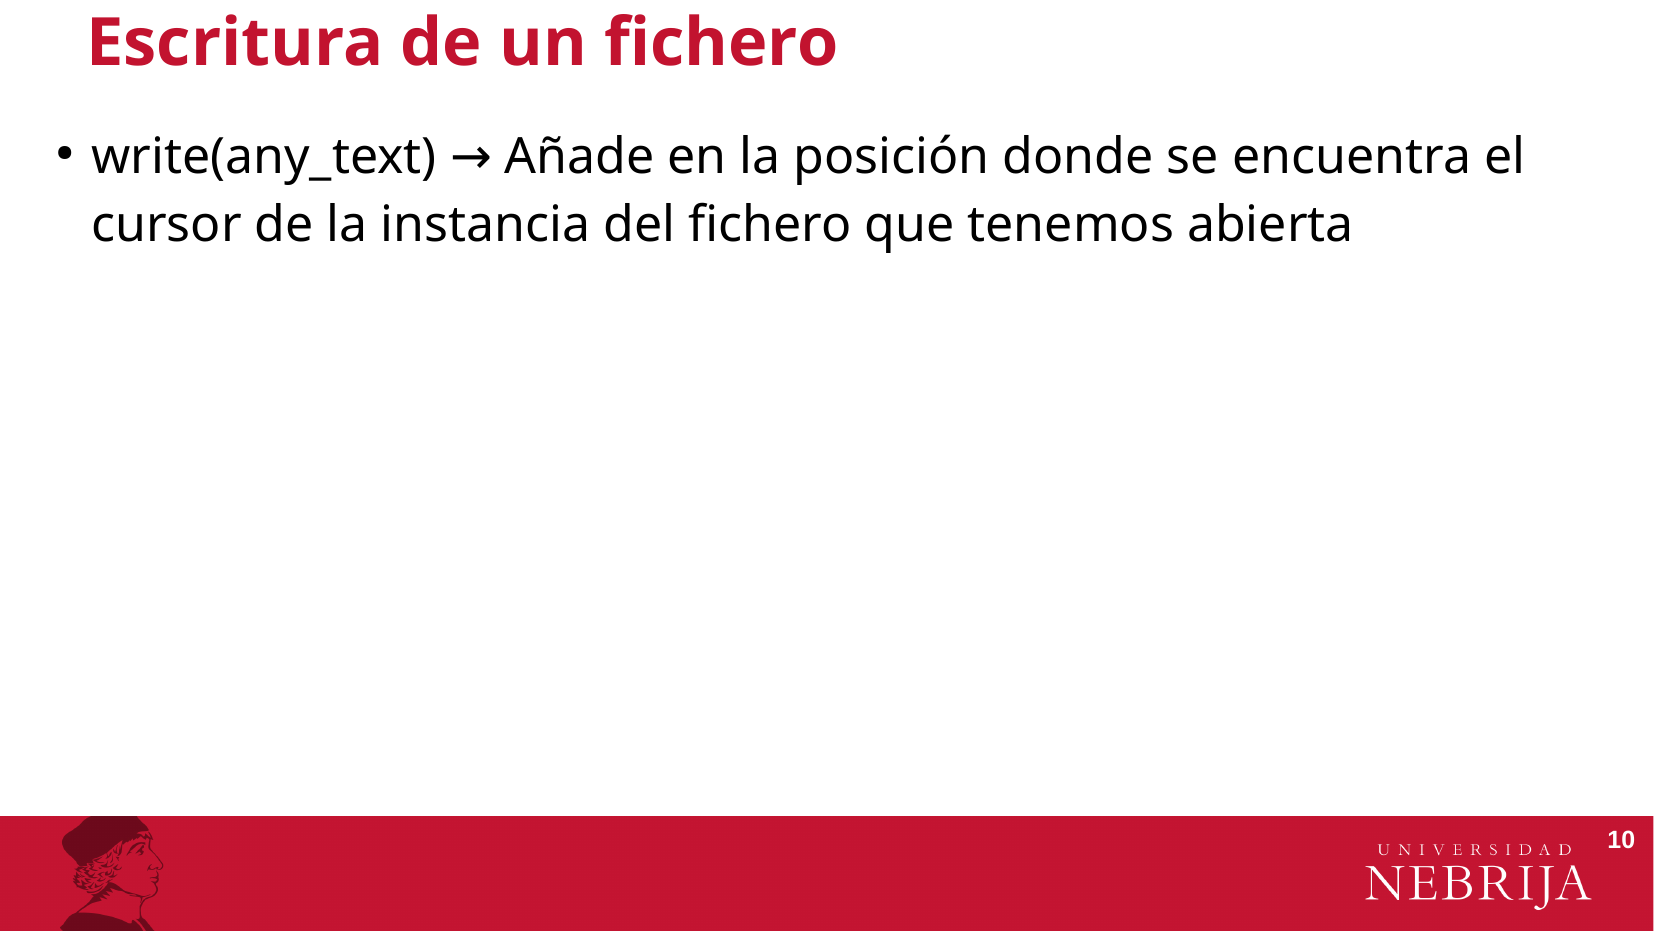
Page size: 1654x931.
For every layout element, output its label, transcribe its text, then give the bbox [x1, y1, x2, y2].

text_box Escritura de un fichero [0, 0, 1650, 87]
text_box write(any_text) → Añade en la posición donde se encuentra el cursor de la instancia del fichero que tenemos abierta [41, 112, 1654, 788]
picture [0, 816, 1654, 931]
